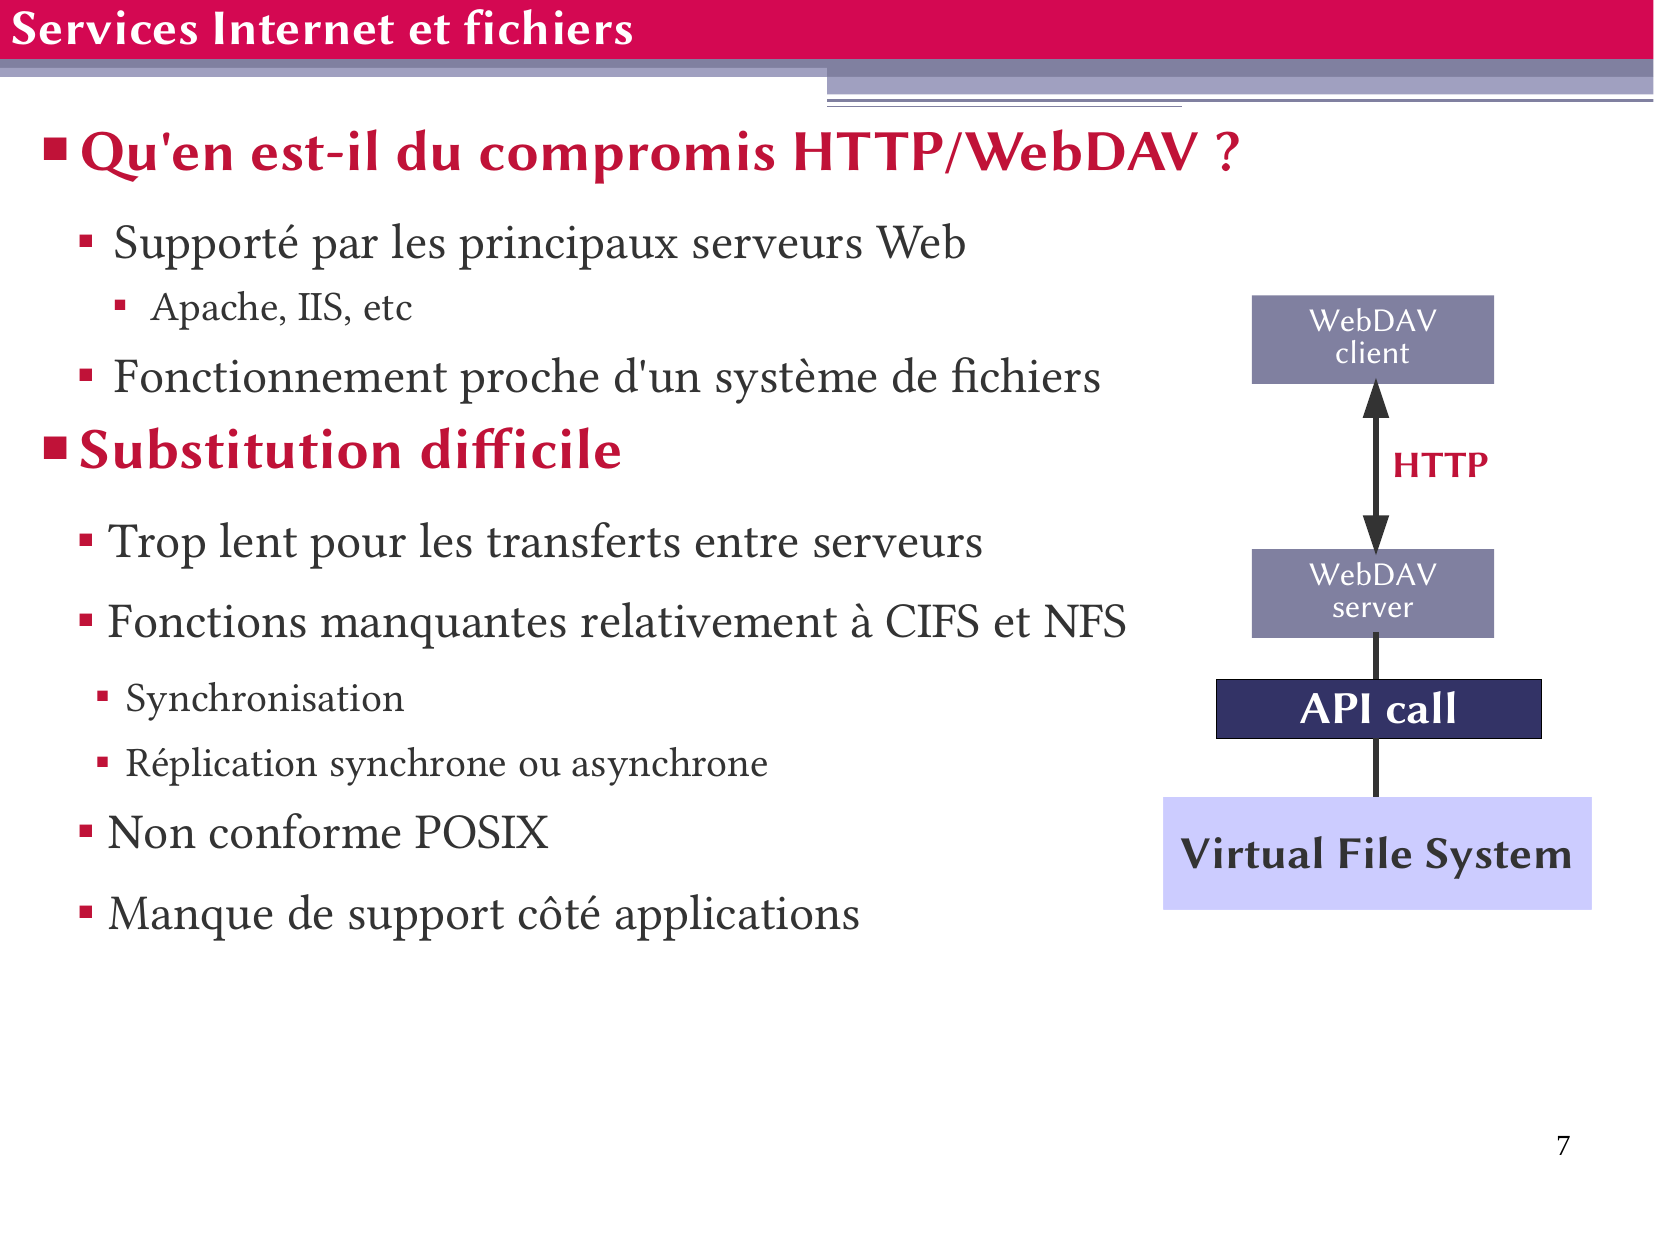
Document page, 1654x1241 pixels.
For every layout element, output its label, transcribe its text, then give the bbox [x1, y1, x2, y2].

text_box Virtual File System [1163, 797, 1592, 910]
text_box [0, 0, 1654, 136]
text_box WebDAV client [1251, 295, 1495, 384]
list Services Internet et fichiers [11, 0, 751, 58]
text_box HTTP [1378, 437, 1505, 495]
text_box API call [1216, 679, 1542, 739]
text_box WebDAV server [1251, 549, 1495, 638]
list Qu'en est-il du compromis HTTP/WebDAV ? Supporté par les principaux serveurs Web Apache, IIS, etc Fonctionnement proche d'un système de fichiers Substitution difficile Trop lent pour les transferts entre serveurs Fonctions manquantes relativement à CIFS et NFS Synchronisation Réplication synchrone ou asynchrone Non conforme POSIX Manque de support côté applications [44, 118, 1611, 1211]
